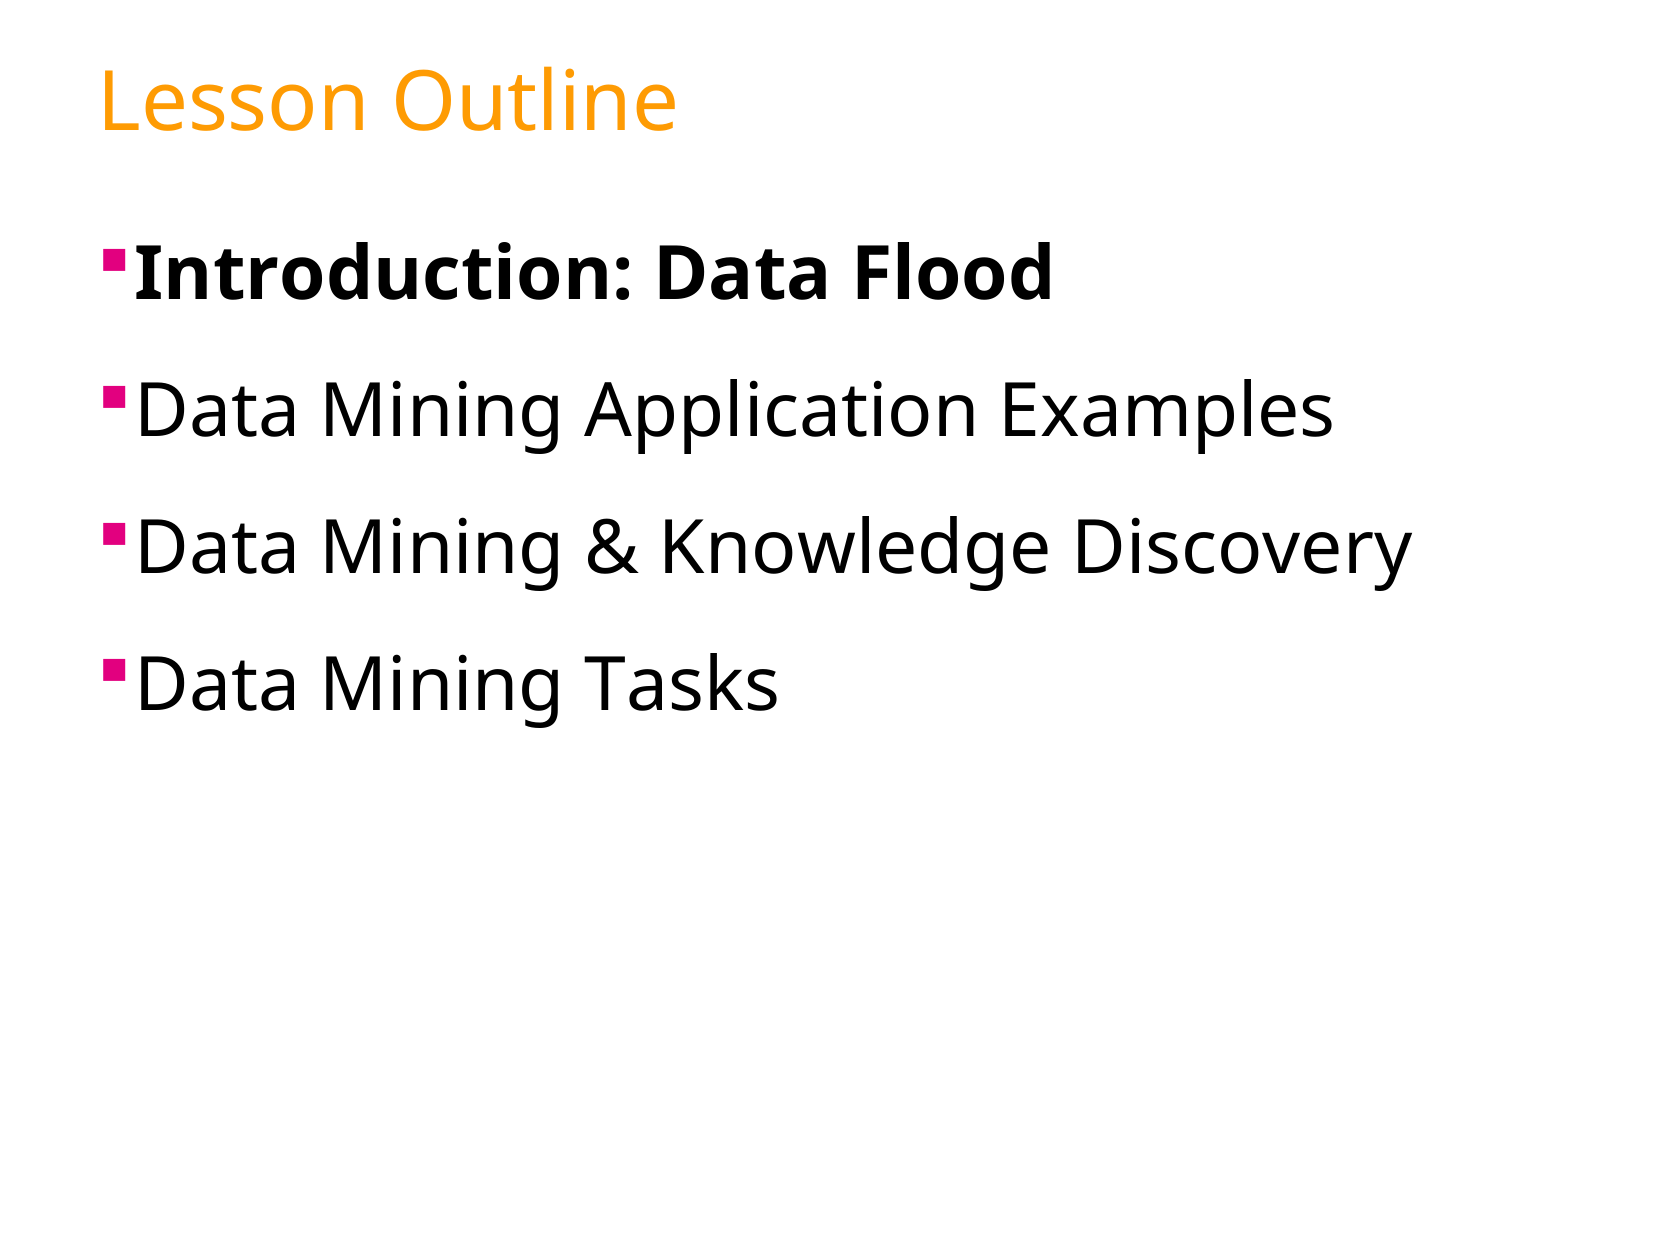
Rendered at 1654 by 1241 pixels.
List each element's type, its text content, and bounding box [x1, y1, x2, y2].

title Lesson Outline [82, 31, 1585, 156]
list Introduction: Data Flood Data Mining Application Examples Data Mining & Knowledge Discovery Data Mining Tasks [82, 216, 1585, 858]
